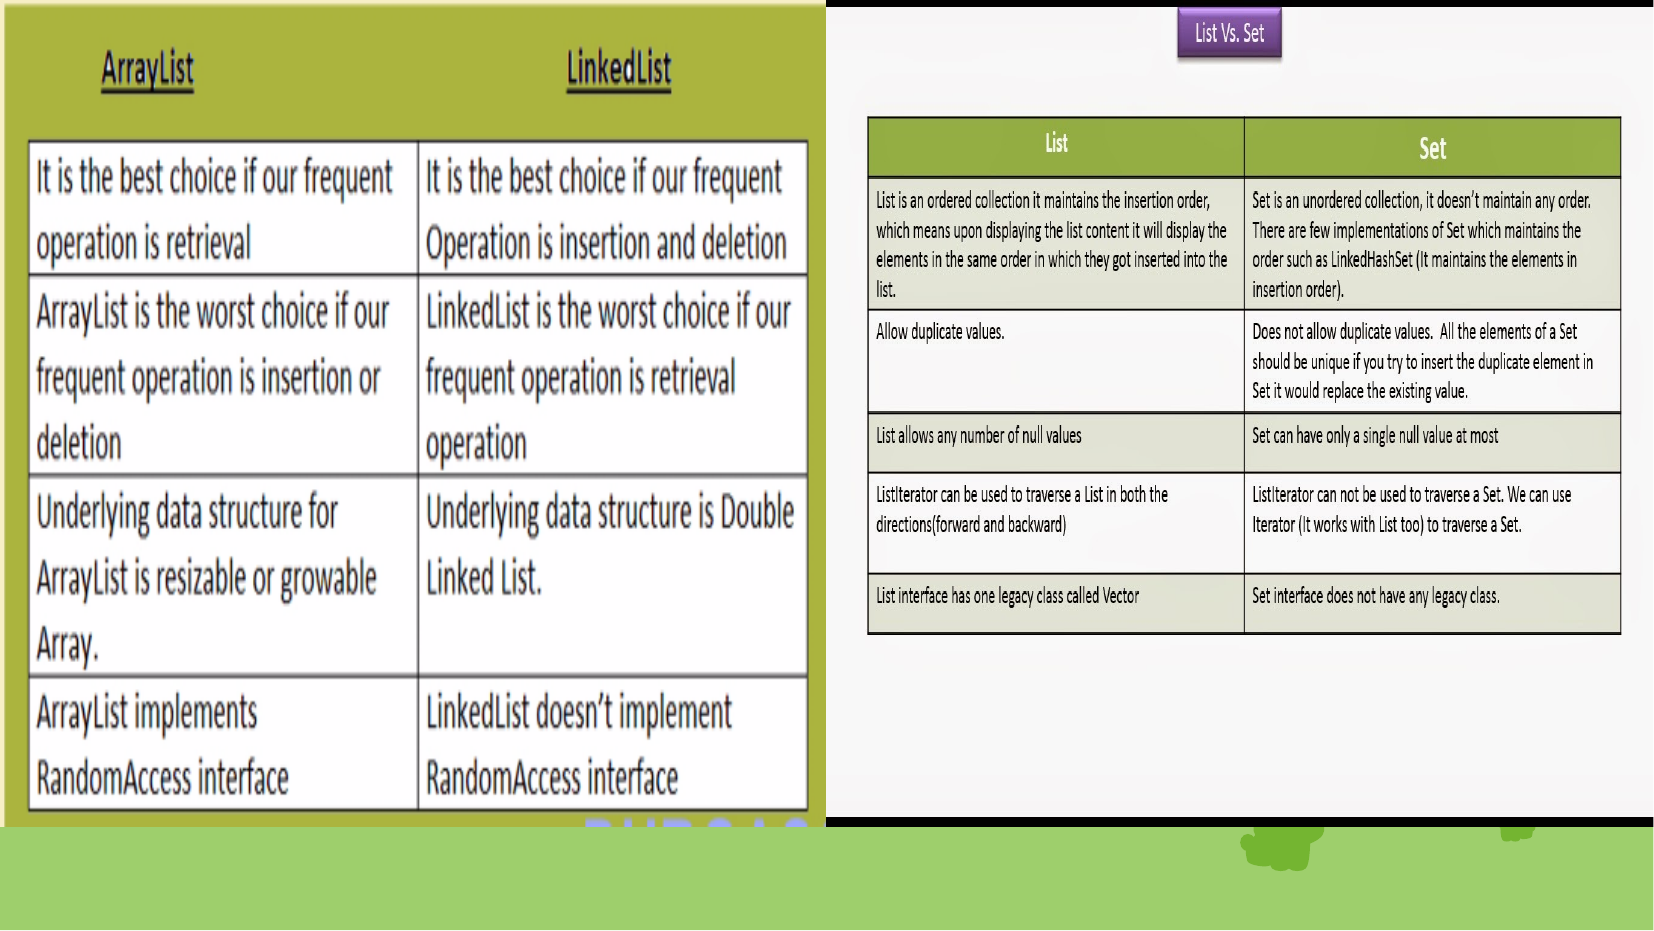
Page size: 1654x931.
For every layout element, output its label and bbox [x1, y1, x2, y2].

picture [0, 0, 1654, 827]
